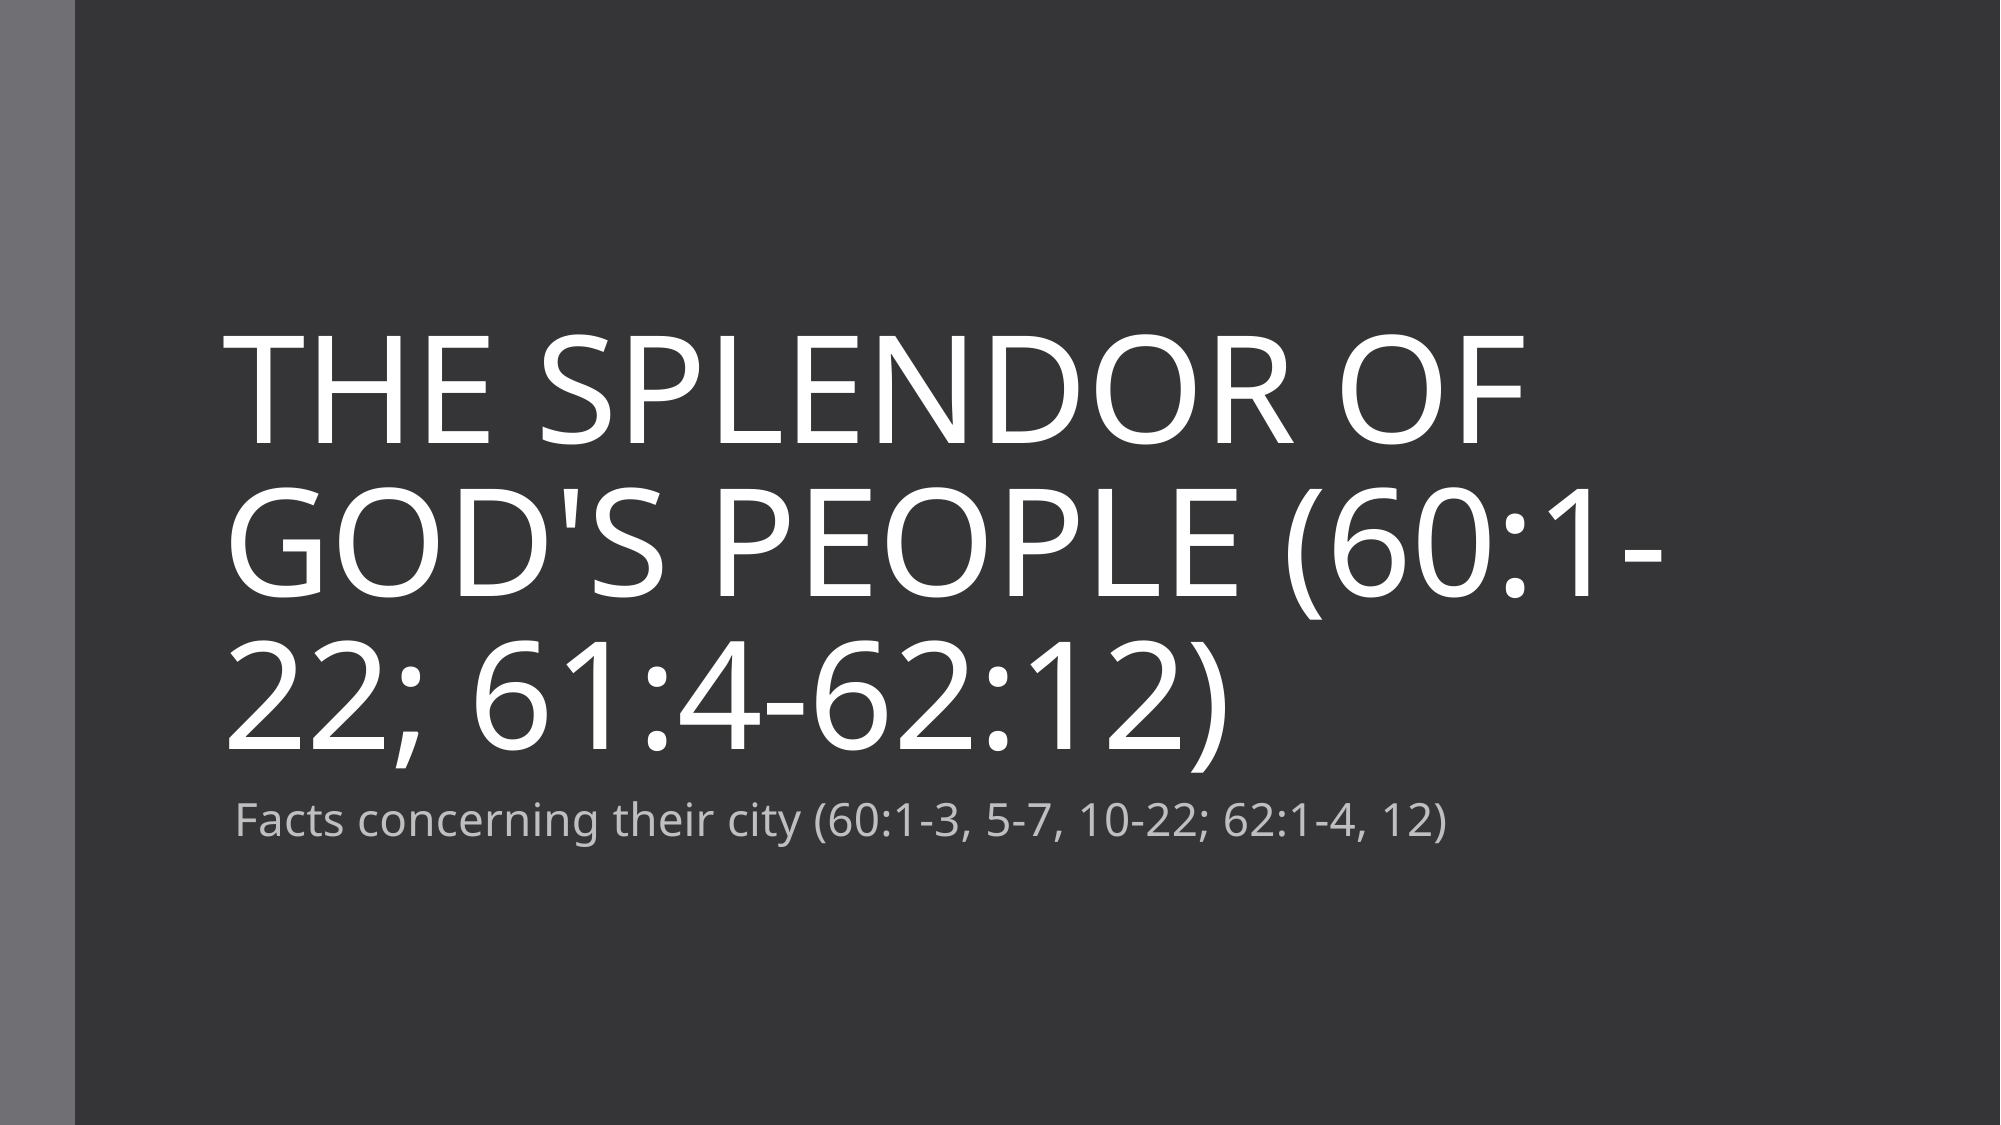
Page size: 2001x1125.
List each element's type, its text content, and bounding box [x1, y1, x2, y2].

subtitle Facts concerning their city (60:1-3, 5-7, 10-22; 62:1-4, 12) [206, 787, 1752, 1066]
title THE SPLENDOR OF GOD'S PEOPLE (60:1-22; 61:4-62:12) [206, 124, 1752, 787]
